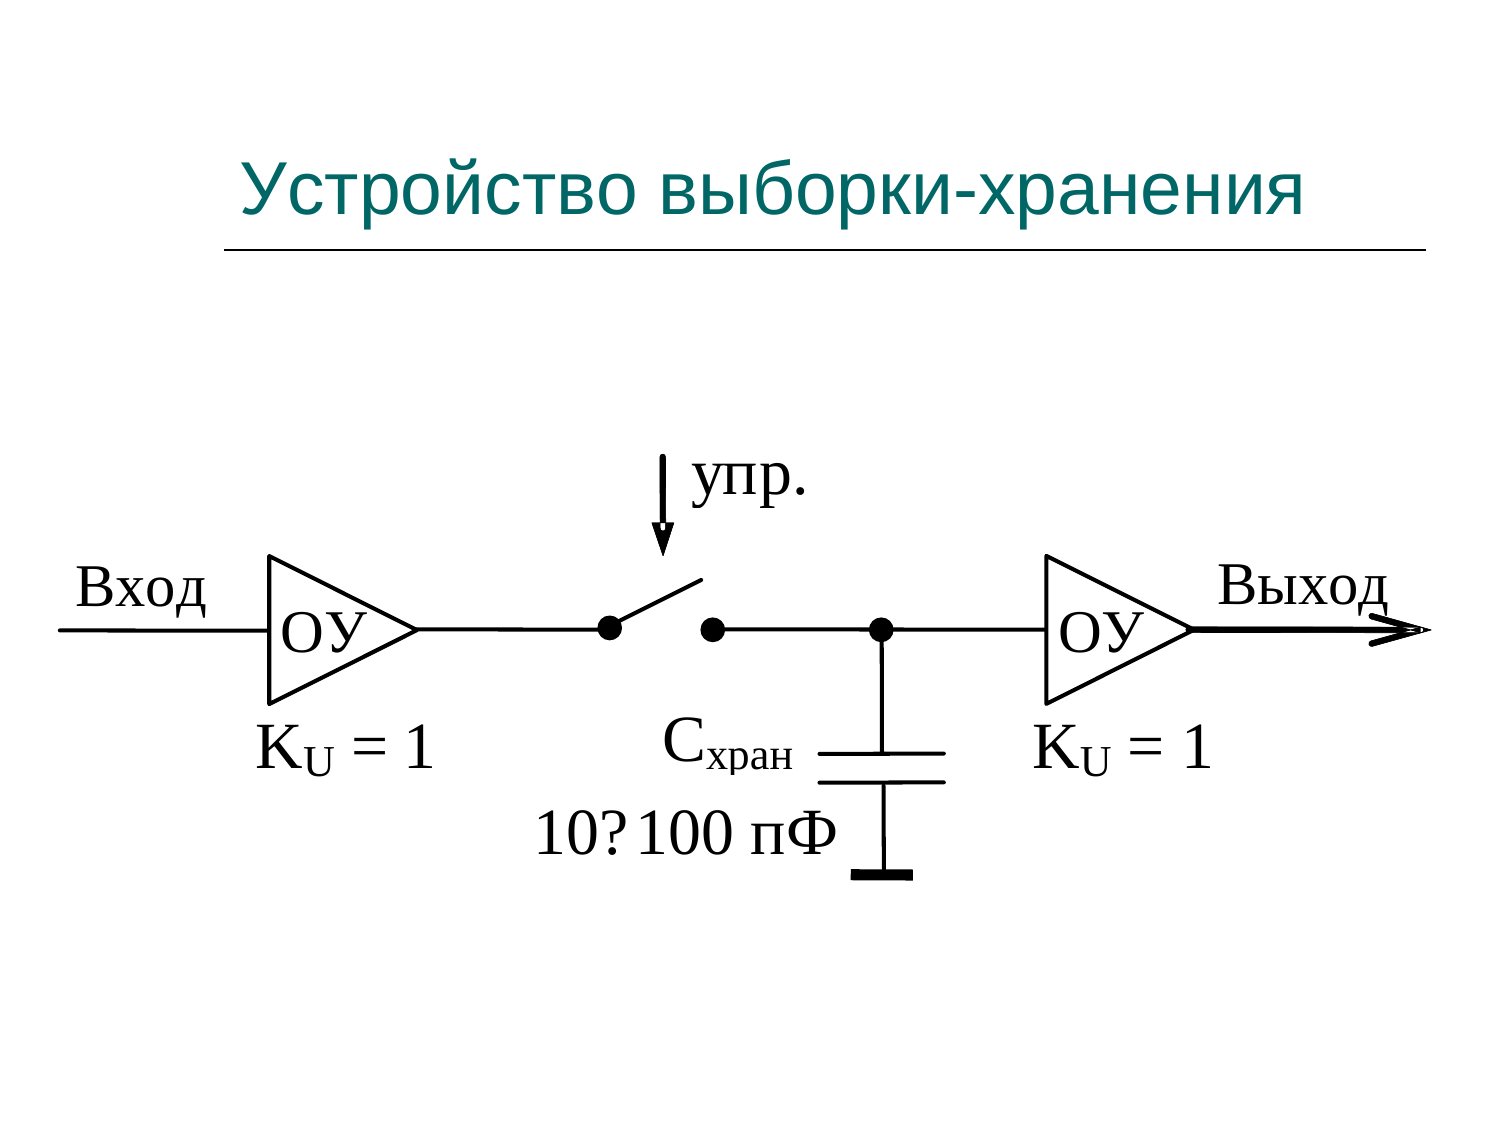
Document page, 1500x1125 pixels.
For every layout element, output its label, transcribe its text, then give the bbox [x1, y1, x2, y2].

title Устройство выборки-хранения [224, 49, 1425, 237]
picture [53, 420, 1459, 883]
